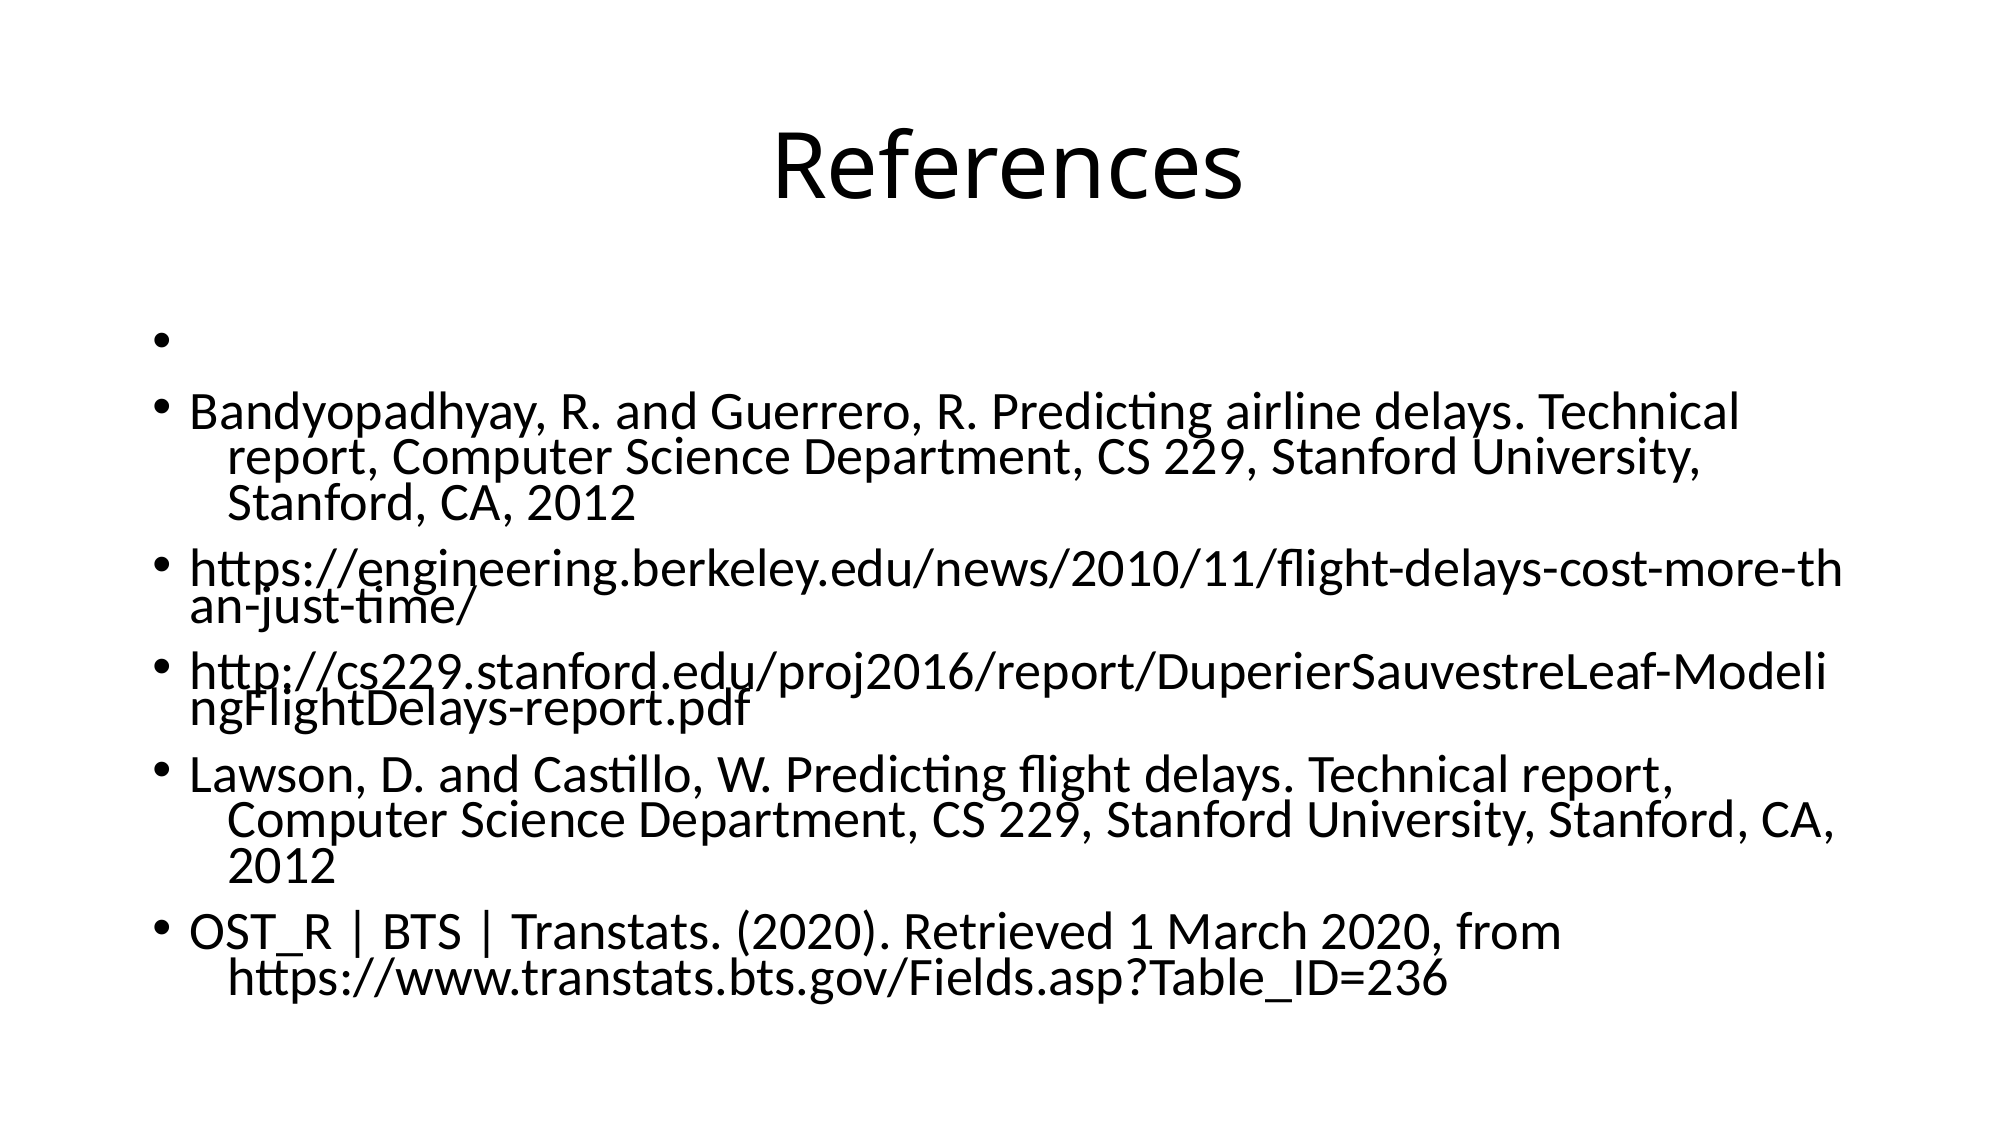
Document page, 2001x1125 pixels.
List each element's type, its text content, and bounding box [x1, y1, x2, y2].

list Bandyopadhyay, R. and Guerrero, R. Predicting airline delays. Technical report, Computer Science Department, CS 229, Stanford University, Stanford, CA, 2012 https://engineering.berkeley.edu/news/2010/11/flight-delays-cost-more-than-just-time/ http://cs229.stanford.edu/proj2016/report/DuperierSauvestreLeaf-ModelingFlightDelays-report.pdf Lawson, D. and Castillo, W. Predicting flight delays. Technical report, Computer Science Department, CS 229, Stanford University, Stanford, CA, 2012 OST_R | BTS | Transtats. (2020). Retrieved 1 March 2020, from https://www.transtats.bts.gov/Fields.asp?Table_ID=236 [137, 299, 1863, 1014]
title References [137, 59, 1863, 278]
